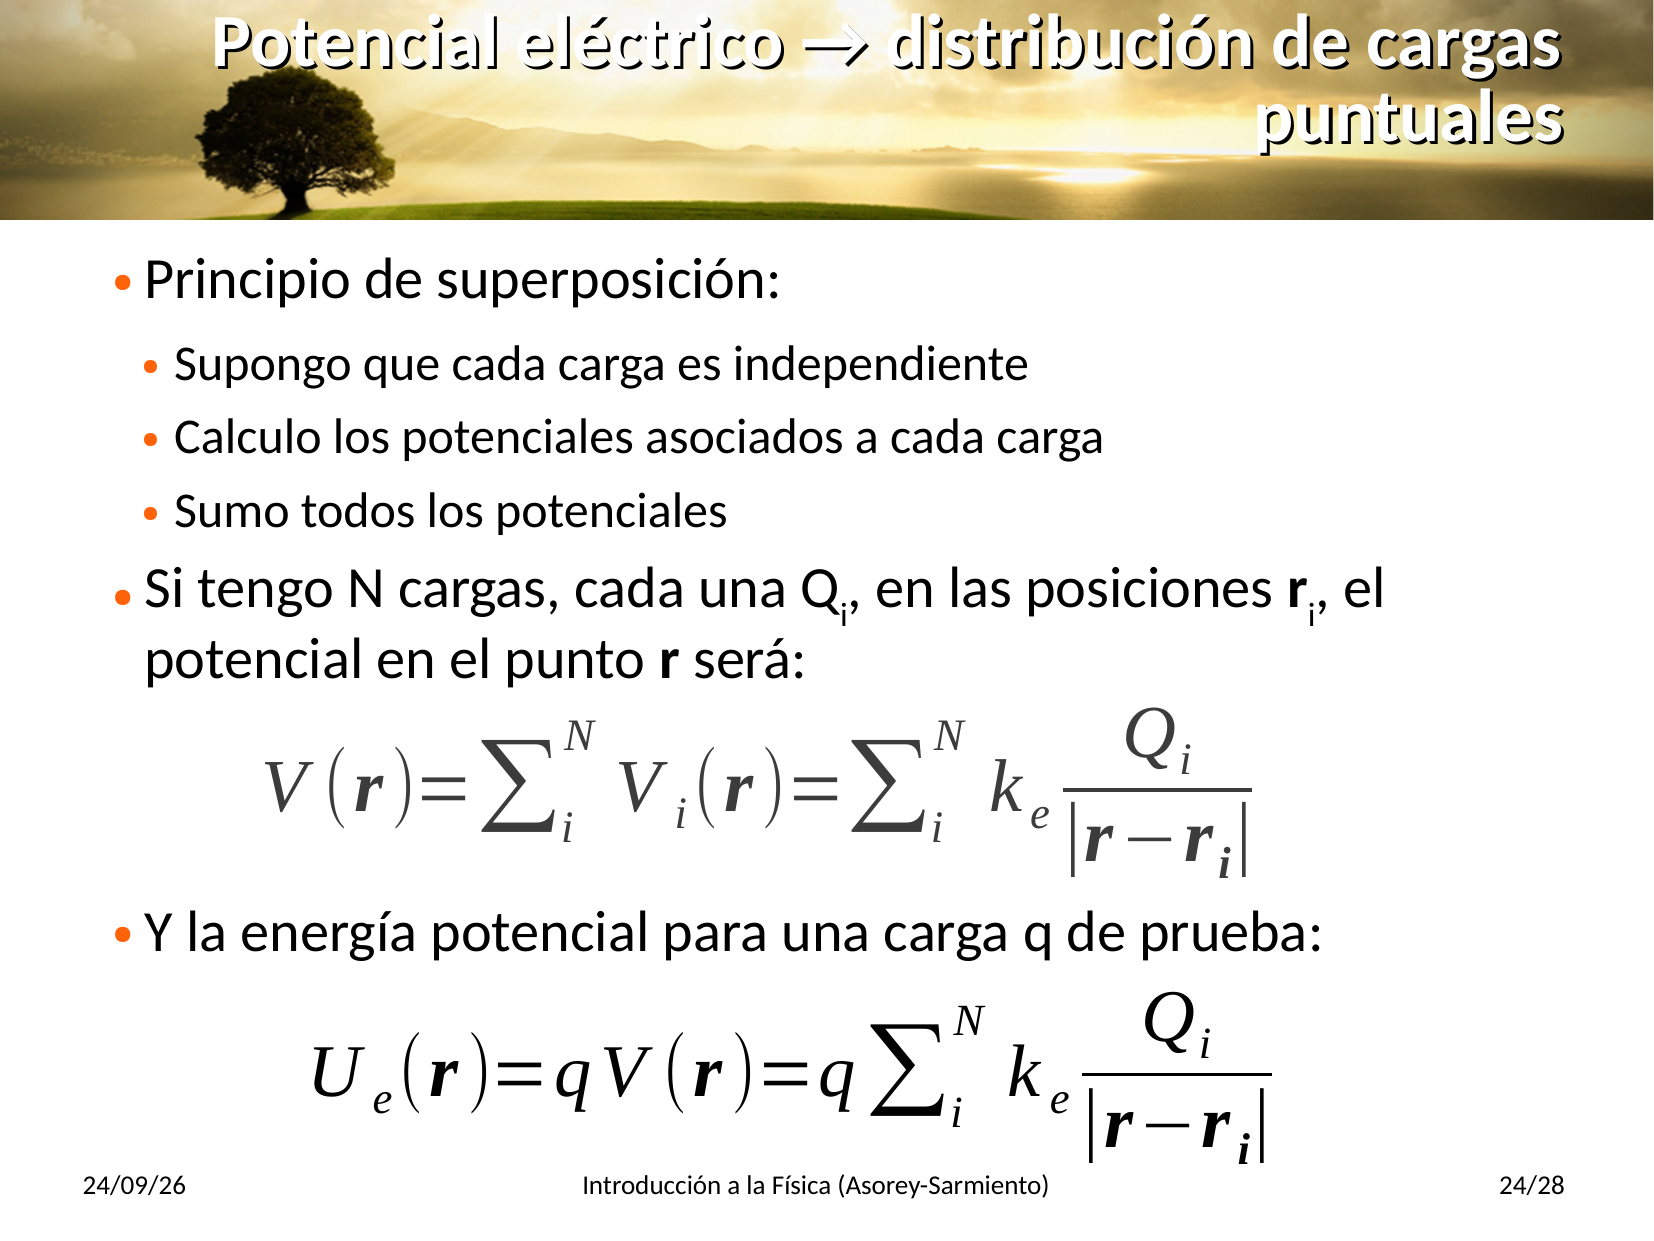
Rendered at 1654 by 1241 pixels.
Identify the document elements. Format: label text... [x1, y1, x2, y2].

picture [0, 0, 1654, 220]
title Potencial eléctrico → distribución de cargas puntuales [75, 9, 1564, 160]
chart [255, 690, 1265, 889]
chart [300, 975, 1284, 1174]
list Principio de superposición: Supongo que cada carga es independiente Calculo los potenciales asociados a cada carga Sumo todos los potenciales Si tengo N cargas, cada una Qi, en las posiciones ri, el potencial en el punto r será: Y la energía potencial para una carga q de prueba: [82, 255, 1571, 1156]
